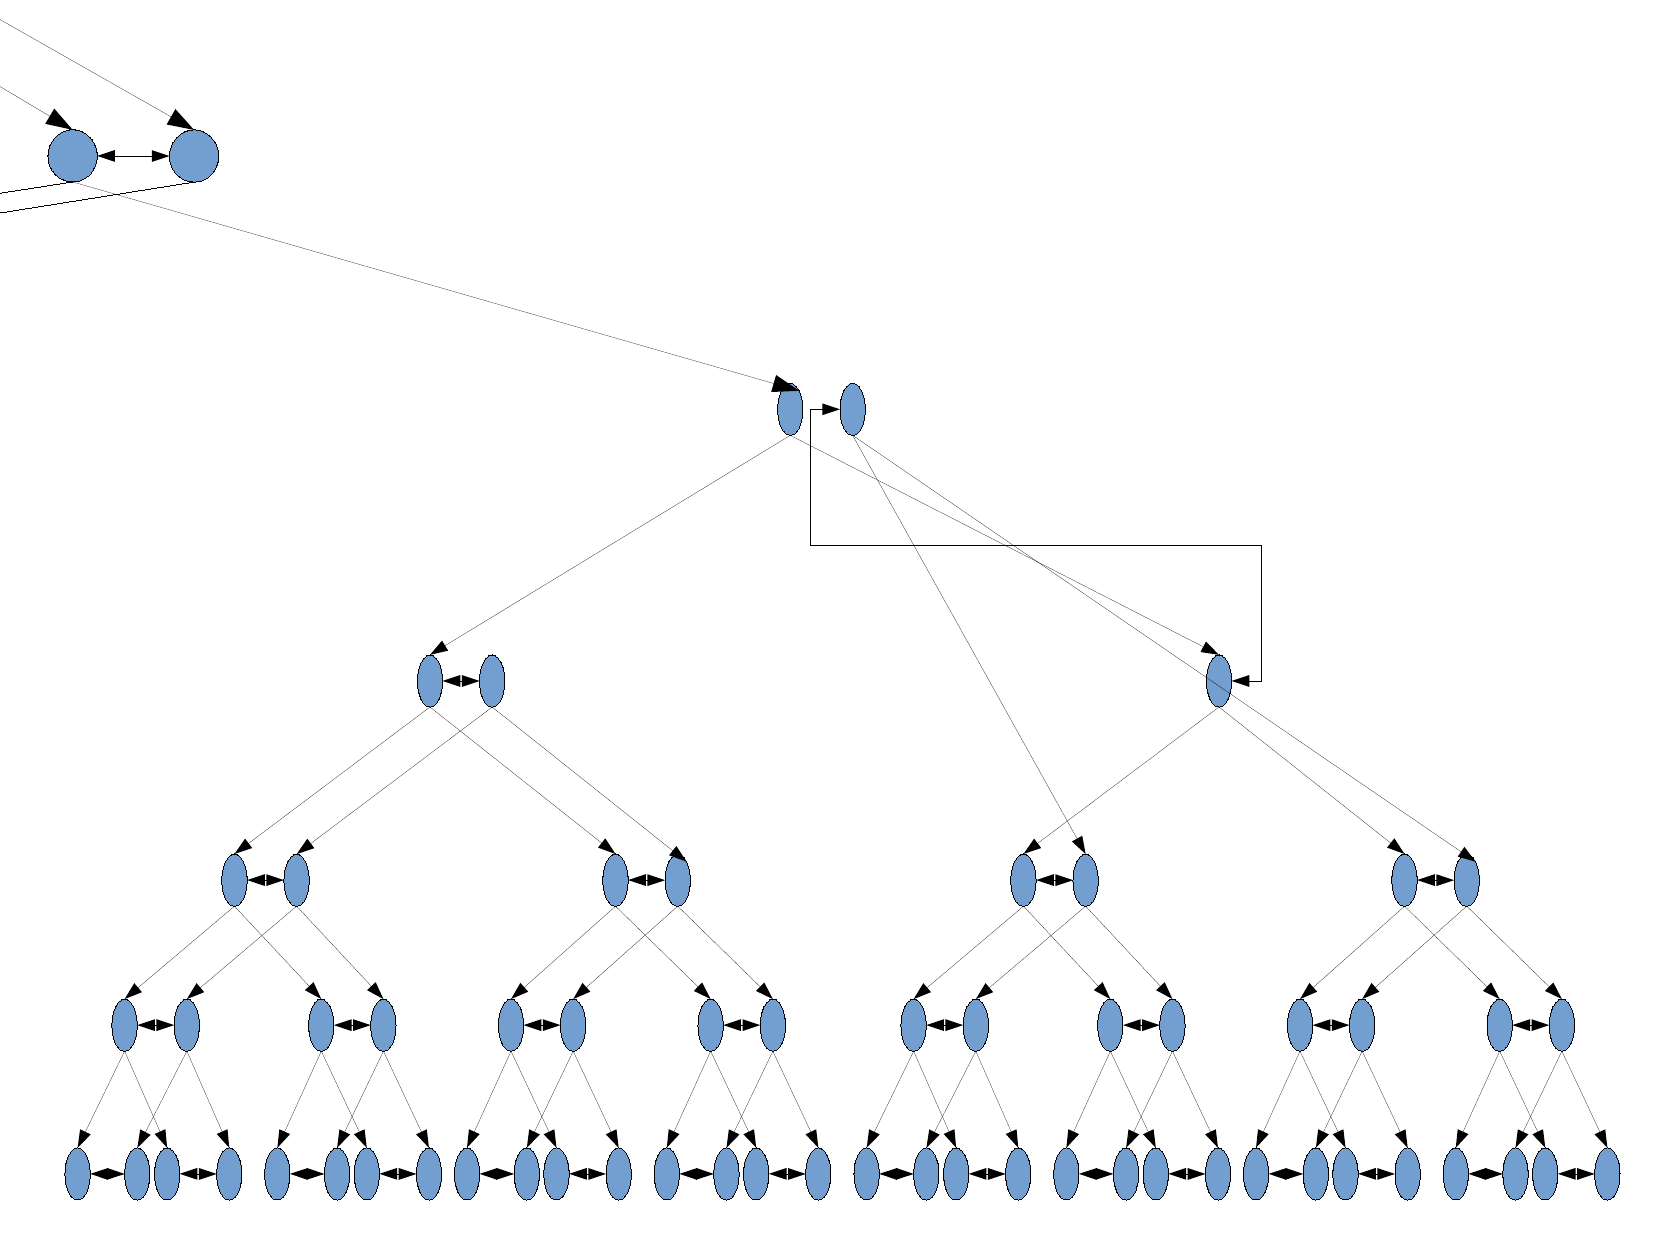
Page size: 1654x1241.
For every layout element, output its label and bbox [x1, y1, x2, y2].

text_box [1113, 1147, 1139, 1201]
text_box [543, 1147, 570, 1200]
text_box [697, 999, 724, 1052]
text_box [64, 1147, 91, 1200]
text_box [1443, 1148, 1469, 1200]
text_box [1159, 999, 1186, 1052]
text_box [1594, 1147, 1621, 1201]
text_box [900, 999, 927, 1052]
text_box [354, 1147, 380, 1200]
text_box [221, 854, 248, 906]
text_box [174, 999, 200, 1052]
text_box [47, 129, 98, 182]
text_box [777, 391, 803, 435]
text_box [283, 854, 310, 906]
text_box [498, 999, 524, 1051]
text_box [1502, 1147, 1529, 1201]
text_box [1487, 999, 1513, 1052]
text_box [1097, 999, 1123, 1052]
text_box [805, 1147, 831, 1201]
text_box [1349, 999, 1375, 1052]
text_box [1287, 999, 1313, 1051]
text_box [1454, 858, 1480, 906]
text_box [713, 1147, 740, 1201]
text_box [1391, 854, 1418, 906]
text_box [216, 1147, 242, 1201]
text_box [1243, 1147, 1269, 1200]
text_box [963, 999, 989, 1052]
text_box [308, 999, 334, 1052]
text_box [370, 999, 397, 1052]
text_box [1010, 854, 1037, 906]
text_box [479, 654, 505, 707]
text_box [111, 999, 138, 1052]
text_box [602, 854, 629, 906]
text_box [324, 1147, 350, 1201]
text_box [1143, 1147, 1169, 1200]
text_box [943, 1148, 969, 1200]
text_box [840, 383, 866, 436]
text_box [1206, 655, 1232, 693]
text_box [790, 383, 799, 390]
text_box [1532, 1148, 1558, 1200]
text_box [1205, 1148, 1231, 1201]
text_box [124, 1147, 150, 1201]
text_box [1332, 1147, 1359, 1200]
text_box [913, 1147, 939, 1201]
text_box [514, 1148, 540, 1201]
text_box [1005, 1148, 1031, 1201]
text_box [417, 655, 443, 707]
text_box [560, 999, 586, 1052]
text_box [454, 1147, 480, 1200]
text_box [169, 129, 219, 183]
text_box [1549, 999, 1575, 1051]
text_box [853, 1147, 880, 1200]
text_box [1206, 678, 1230, 707]
text_box [1053, 1147, 1079, 1200]
text_box [665, 857, 691, 906]
text_box [154, 1148, 180, 1200]
text_box [654, 1147, 680, 1200]
text_box [1303, 1148, 1329, 1201]
text_box [1395, 1147, 1421, 1201]
text_box [264, 1147, 290, 1200]
text_box [416, 1147, 442, 1201]
text_box [760, 999, 786, 1051]
text_box [606, 1147, 632, 1201]
text_box [743, 1148, 769, 1200]
text_box [1072, 854, 1099, 906]
